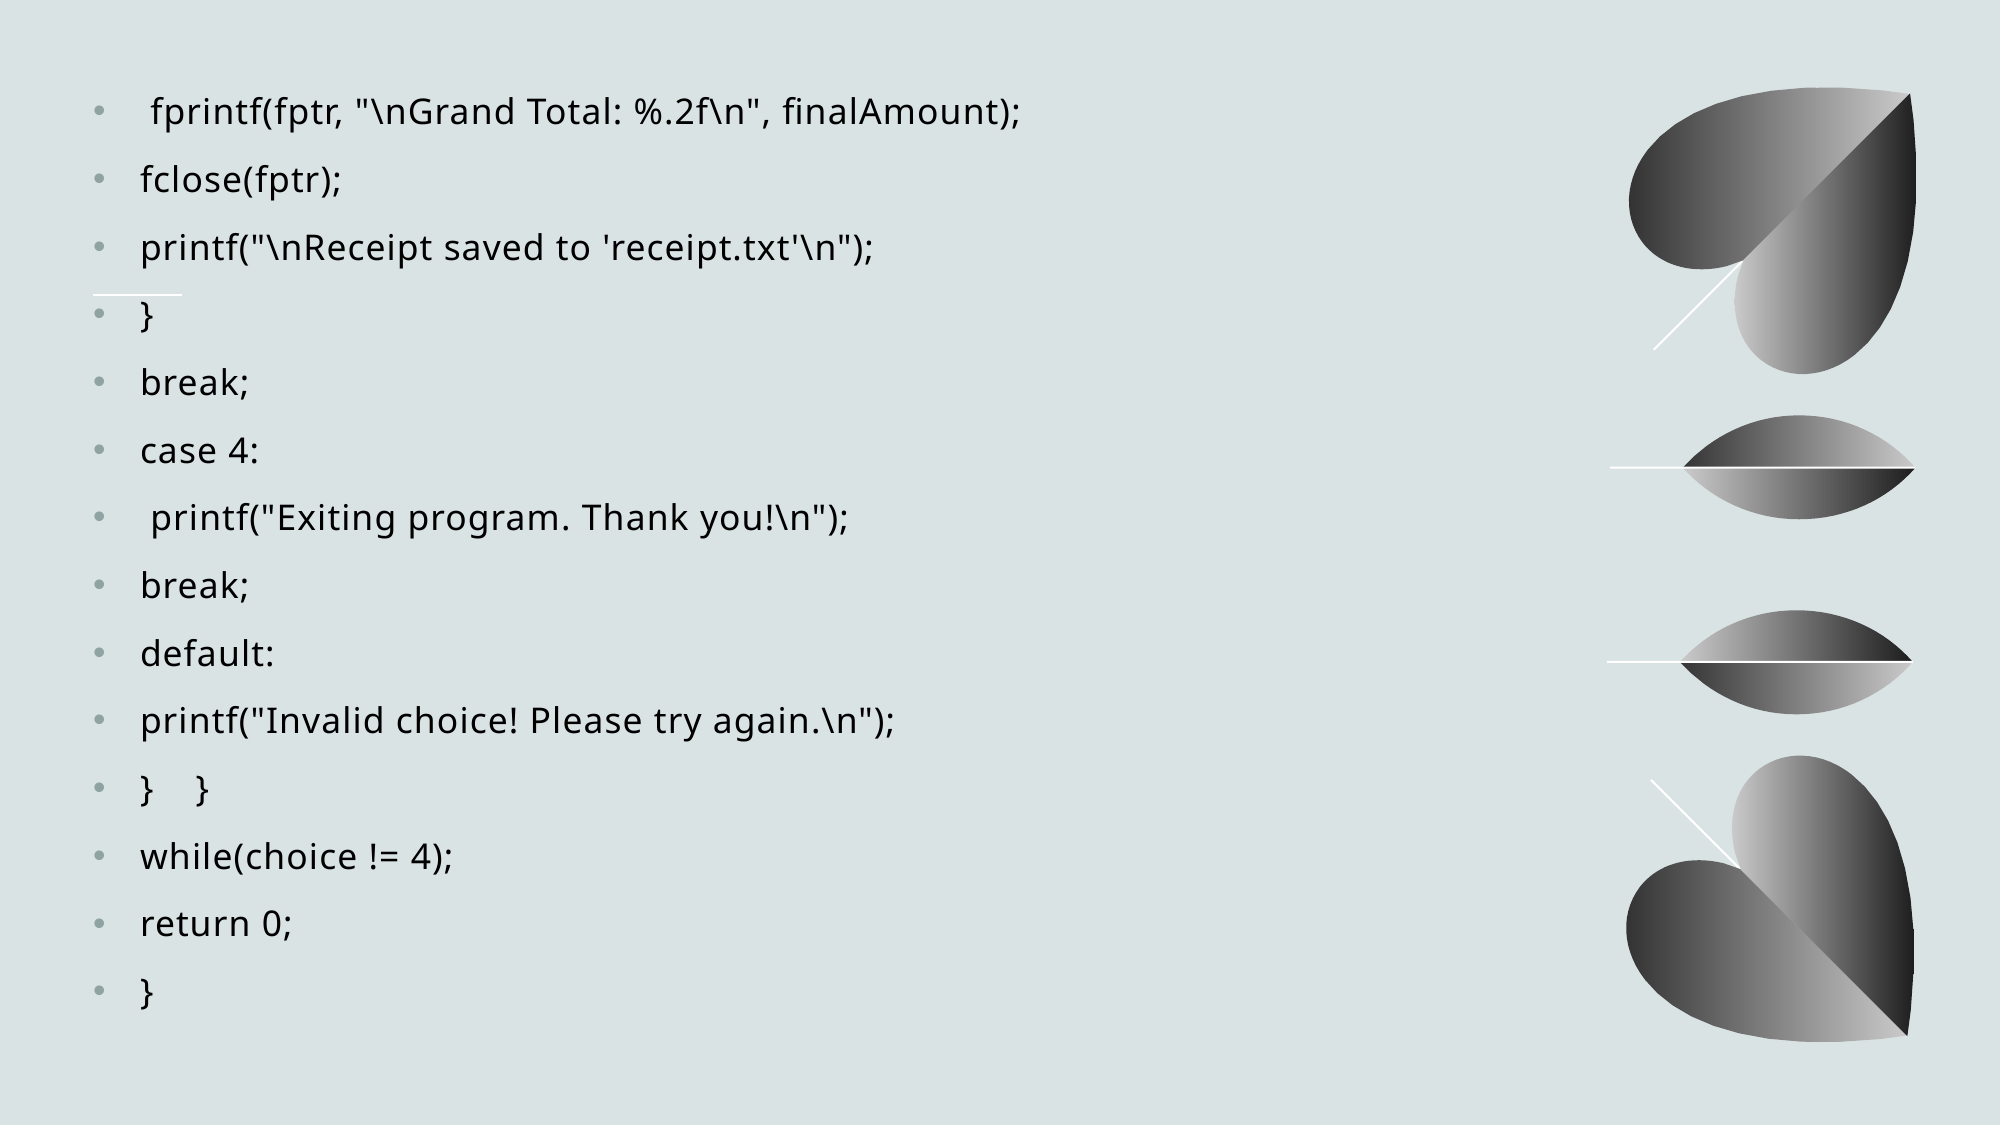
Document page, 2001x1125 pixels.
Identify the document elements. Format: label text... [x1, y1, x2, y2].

list fprintf(fptr, "\nGrand Total: %.2f\n", finalAmount); fclose(fptr); printf("\nReceipt saved to 'receipt.txt'\n"); } break; case 4: printf("Exiting program. Thank you!\n"); break; default: printf("Invalid choice! Please try again.\n"); } } while(choice != 4); return 0; } [93, 77, 1513, 1022]
